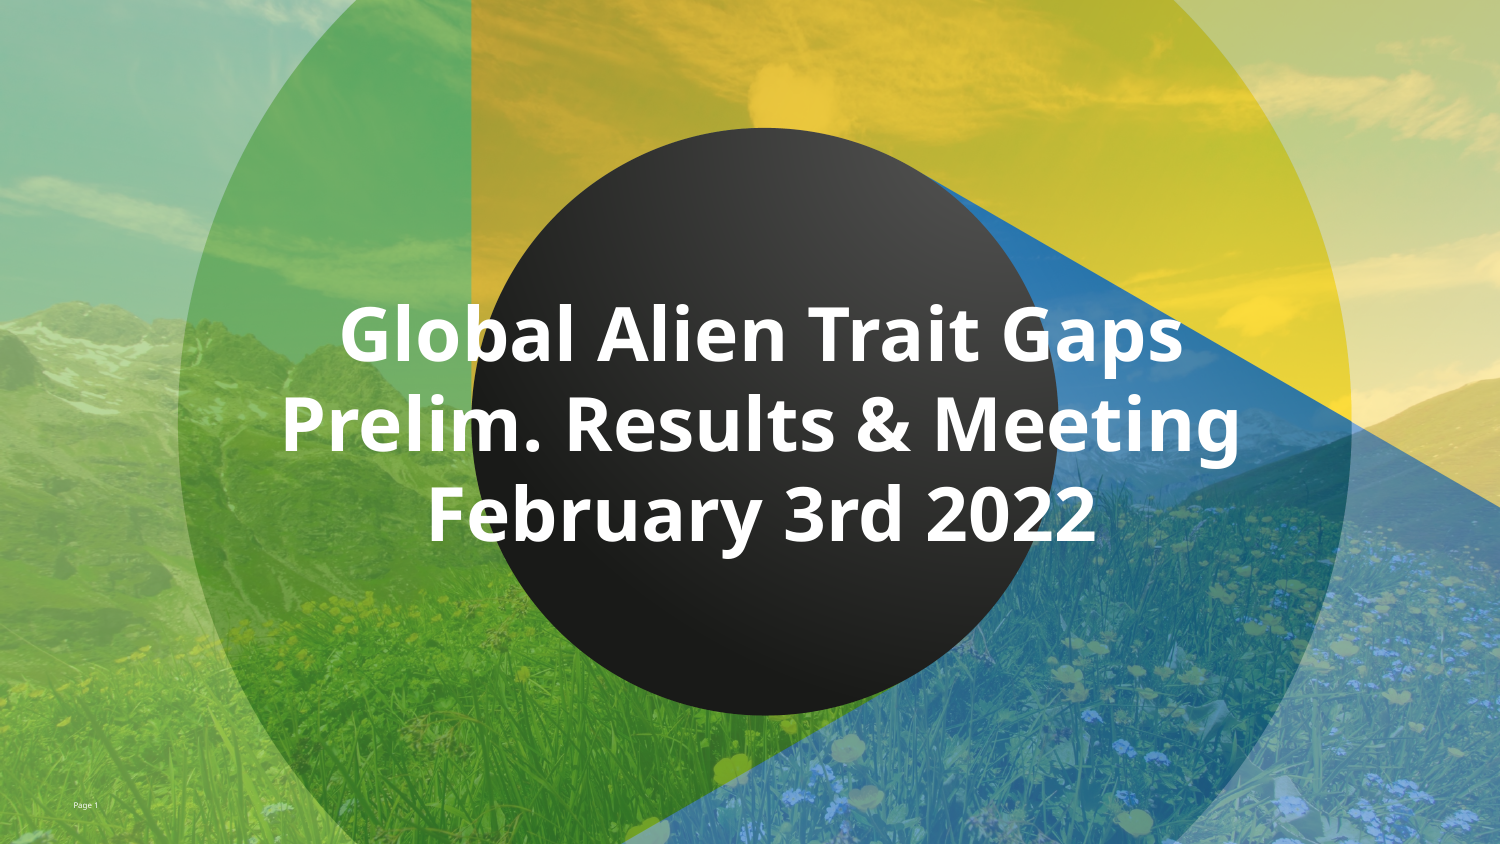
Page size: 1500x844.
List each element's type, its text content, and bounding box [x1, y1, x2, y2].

list Global Alien Trait Gaps Prelim. Results & Meeting February 3rd 2022 [200, 284, 1323, 560]
picture [0, 0, 1500, 844]
